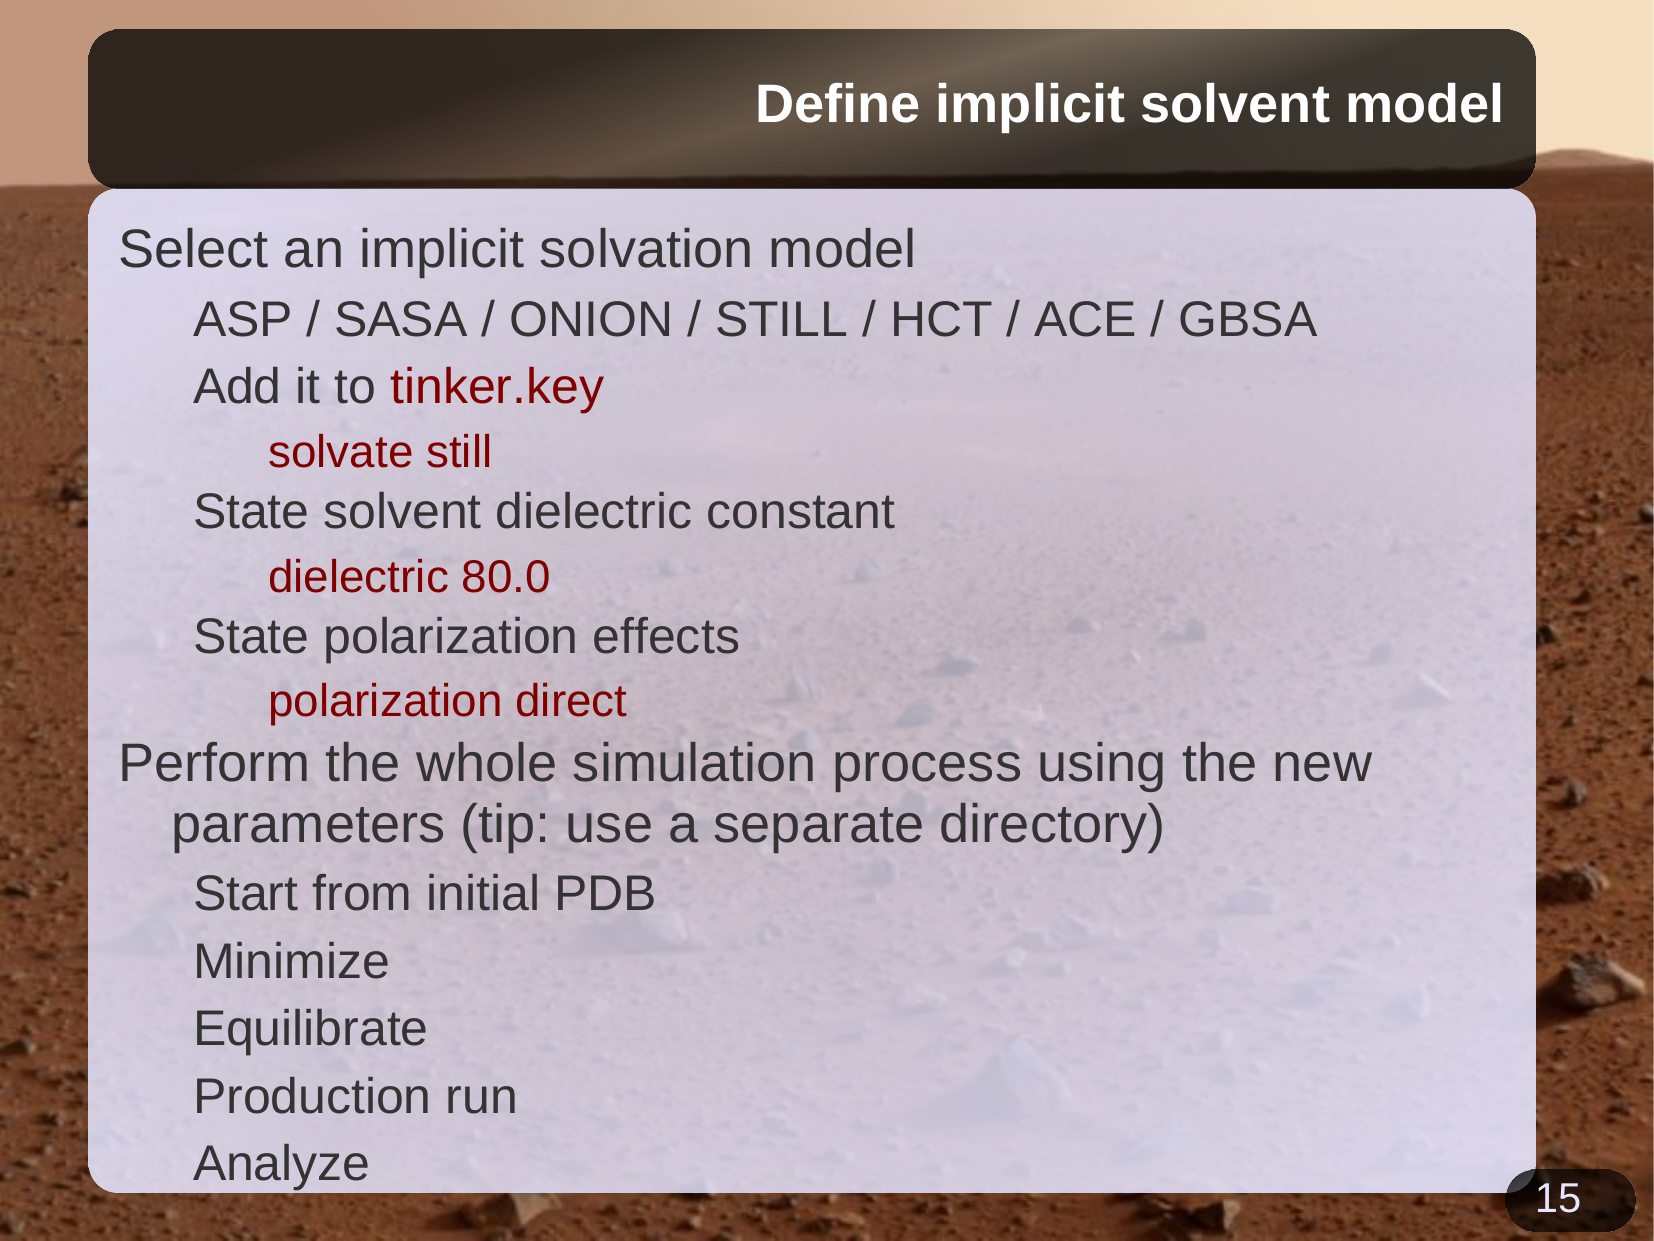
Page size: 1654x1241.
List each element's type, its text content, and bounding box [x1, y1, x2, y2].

list Select an implicit solvation model ASP / SASA / ONION / STILL / HCT / ACE / GBSA Add it to tinker.key solvate still State solvent dielectric constant dielectric 80.0 State polarization effects polarization direct Perform the whole simulation process using the new parameters (tip: use a separate directory) Start from initial PDB Minimize Equilibrate Production run Analyze [118, 218, 1477, 1192]
picture [0, 0, 1654, 1241]
title Define implicit solvent model [118, 59, 1506, 148]
